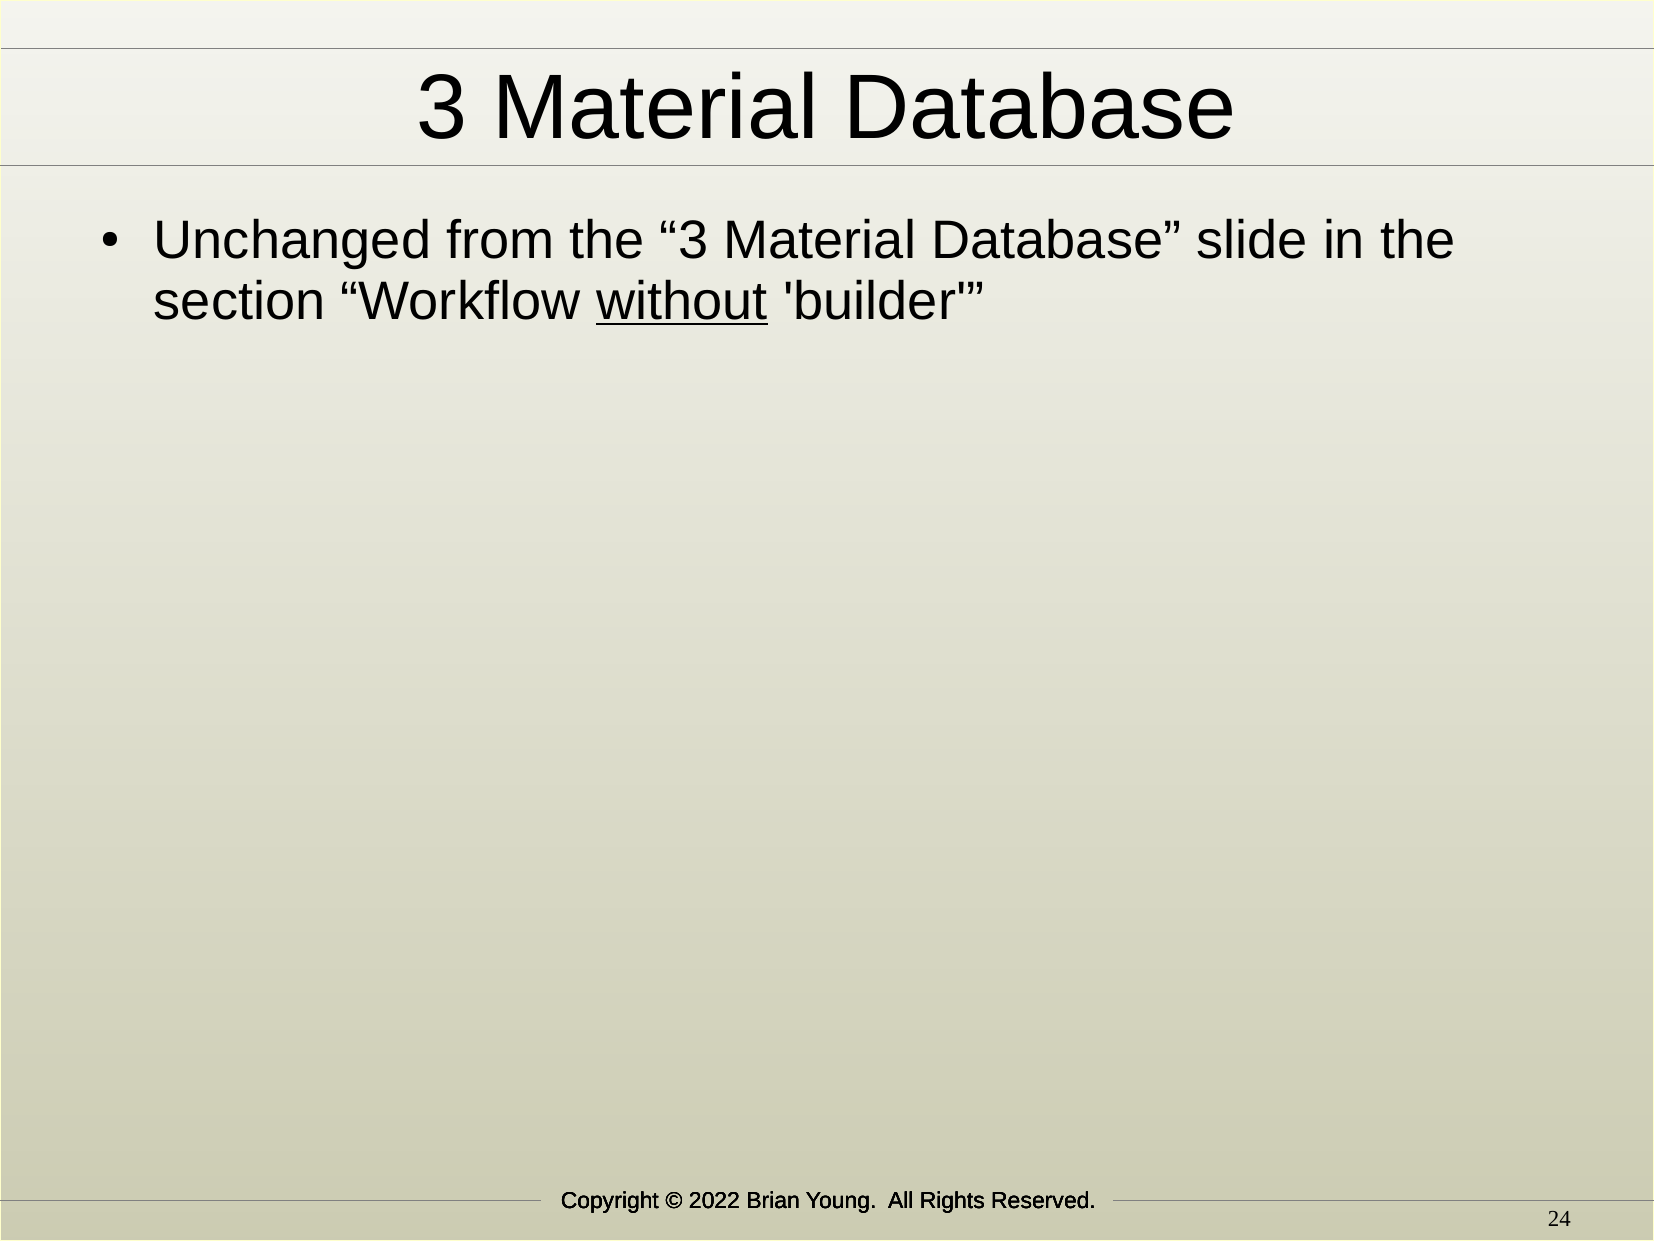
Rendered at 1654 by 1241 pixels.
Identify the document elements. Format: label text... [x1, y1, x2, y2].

title 3 Material Database [82, 49, 1571, 166]
list Unchanged from the “3 Material Database” slide in the section “Workflow without 'builder'” [82, 210, 1571, 1109]
